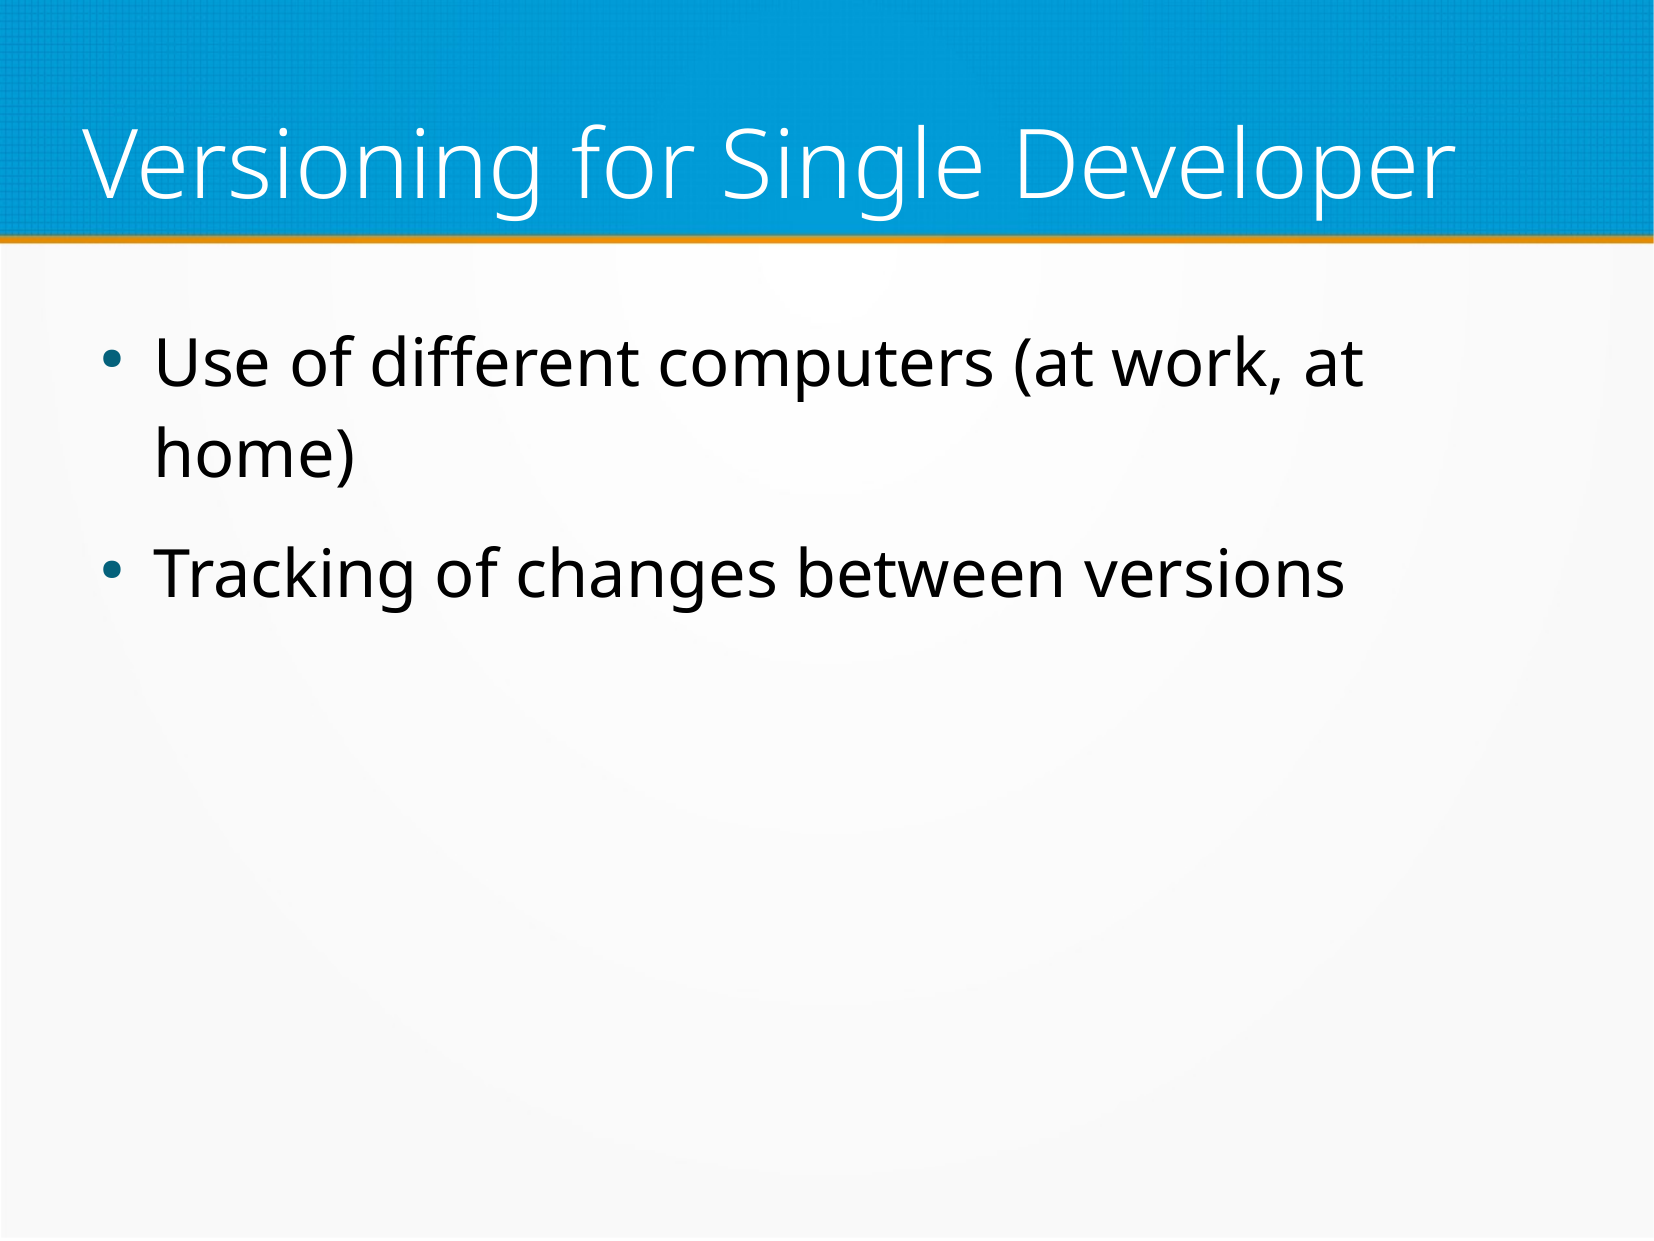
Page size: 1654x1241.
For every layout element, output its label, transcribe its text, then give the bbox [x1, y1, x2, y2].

picture [0, 233, 1654, 1241]
list Use of different computers (at work, at home) Tracking of changes between versions [82, 315, 1563, 1081]
title Versioning for Single Developer [82, 19, 1571, 227]
